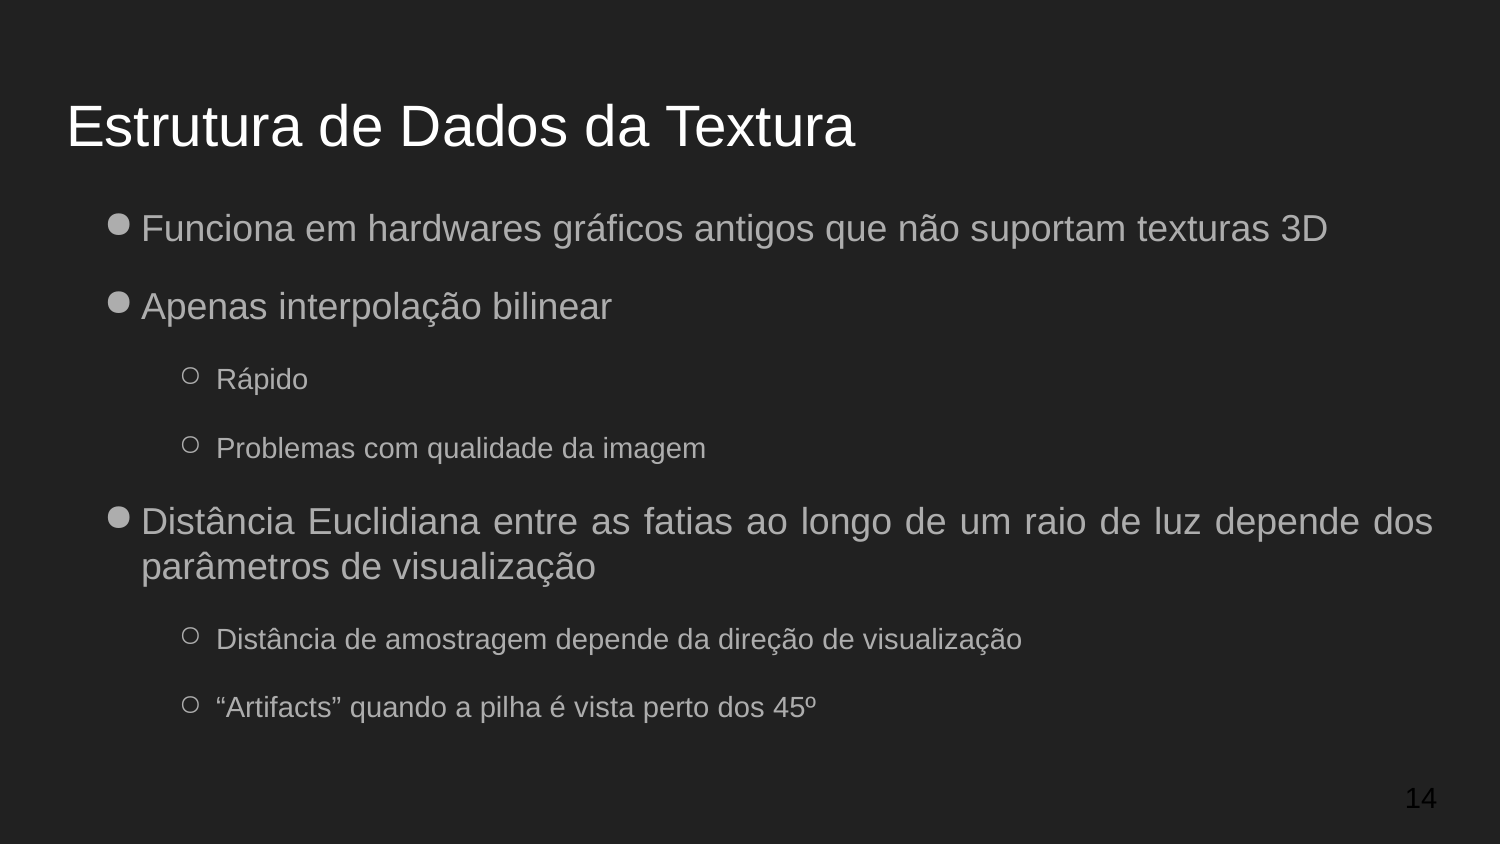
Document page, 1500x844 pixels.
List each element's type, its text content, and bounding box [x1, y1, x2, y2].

slide_number <number> [1389, 764, 1480, 830]
title Estrutura de Dados da Textura [51, 72, 1449, 167]
list Funciona em hardwares gráficos antigos que não suportam texturas 3D Apenas interpolação bilinear Rápido Problemas com qualidade da imagem Distância Euclidiana entre as fatias ao longo de um raio de luz depende dos parâmetros de visualização Distância de amostragem depende da direção de visualização “Artifacts” quando a pilha é vista perto dos 45º [51, 189, 1449, 750]
